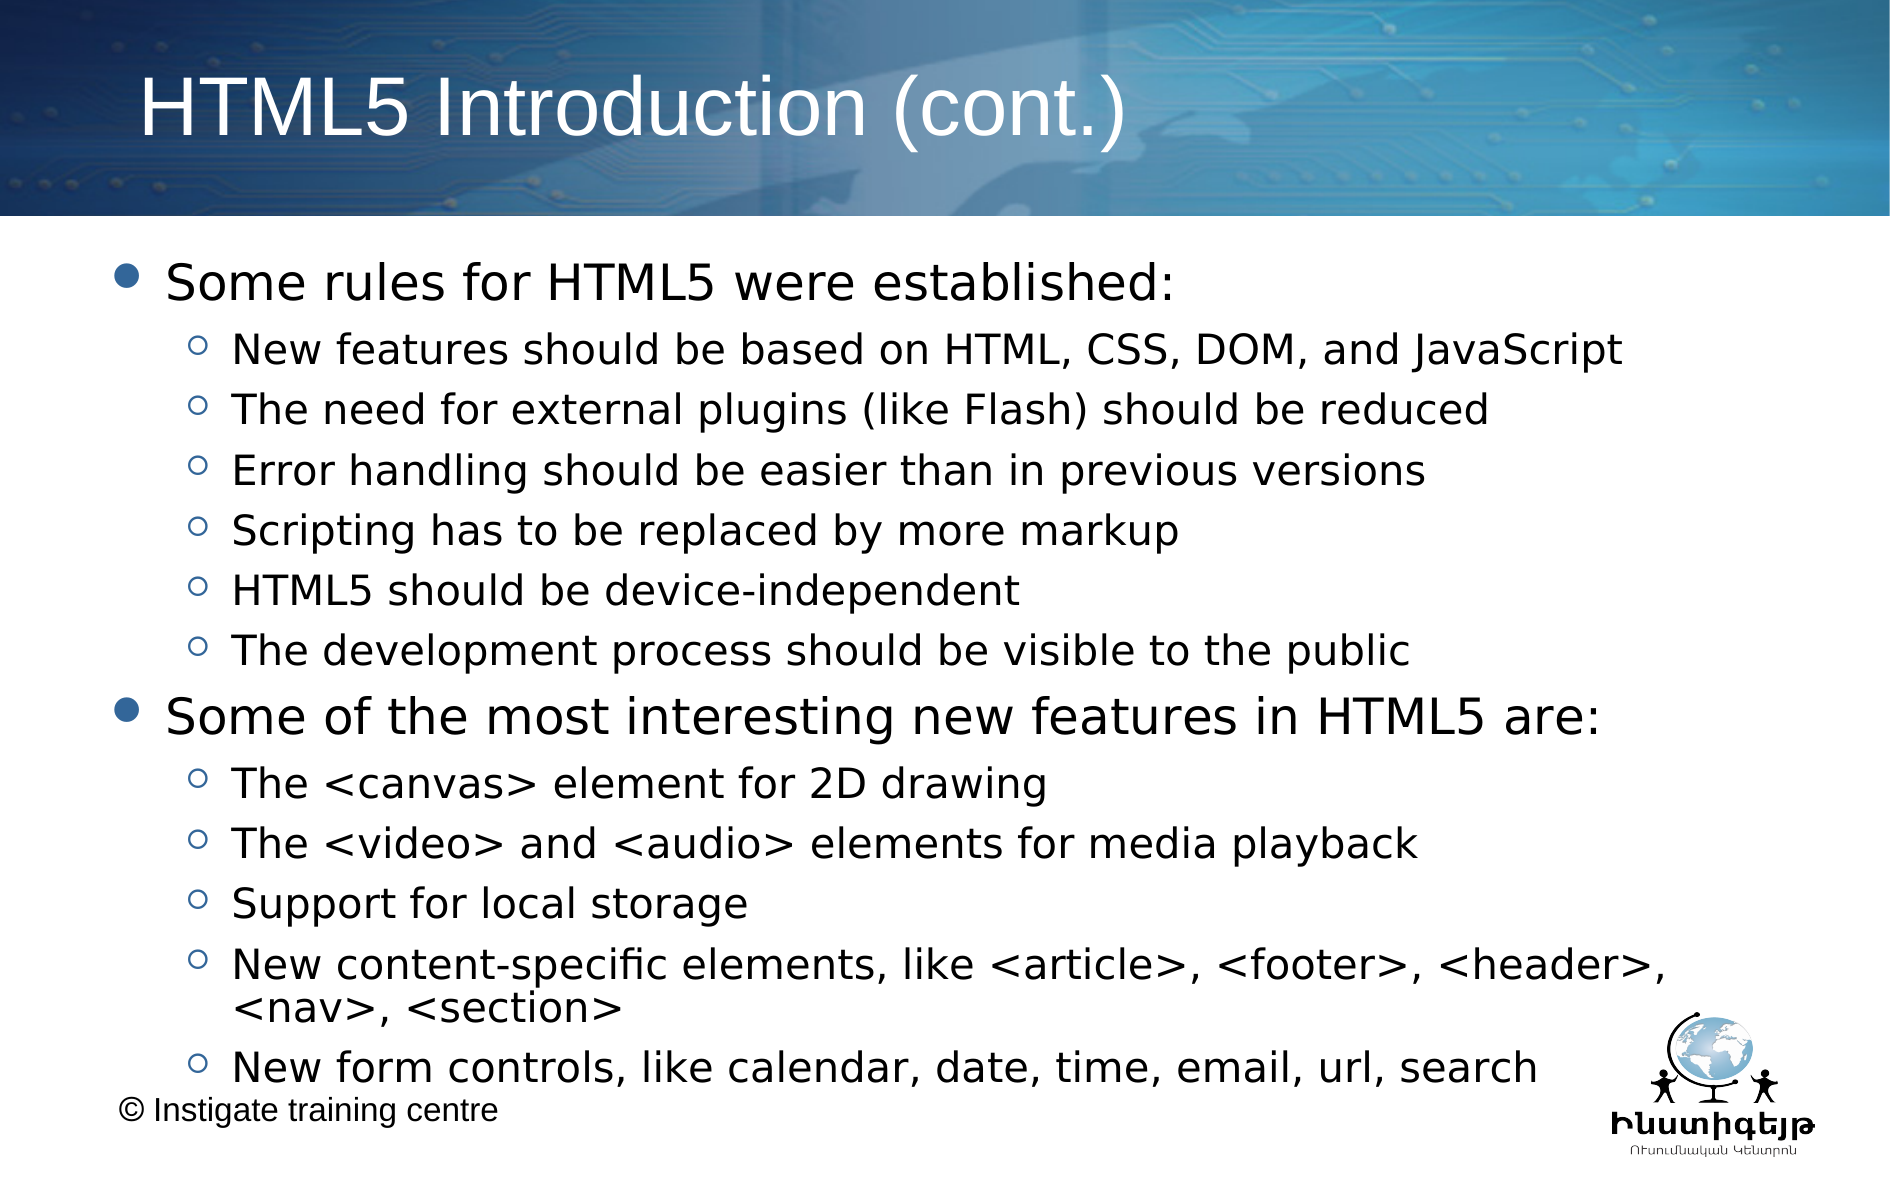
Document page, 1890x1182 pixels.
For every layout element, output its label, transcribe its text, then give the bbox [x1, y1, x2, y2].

picture [0, 0, 1890, 216]
list Some rules for HTML5 were established: New features should be based on HTML, CSS, DOM, and JavaScript The need for external plugins (like Flash) should be reduced Error handling should be easier than in previous versions Scripting has to be replaced by more markup HTML5 should be device-independent The development process should be visible to the public Some of the most interesting new features in HTML5 are: The <canvas> element for 2D drawing The <video> and <audio> elements for media playback Support for local storage New content-specific elements, like <article>, <footer>, <header>, <nav>, <section> New form controls, like calendar, date, time, email, url, search [110, 258, 1801, 286]
picture [1612, 1012, 1815, 1157]
